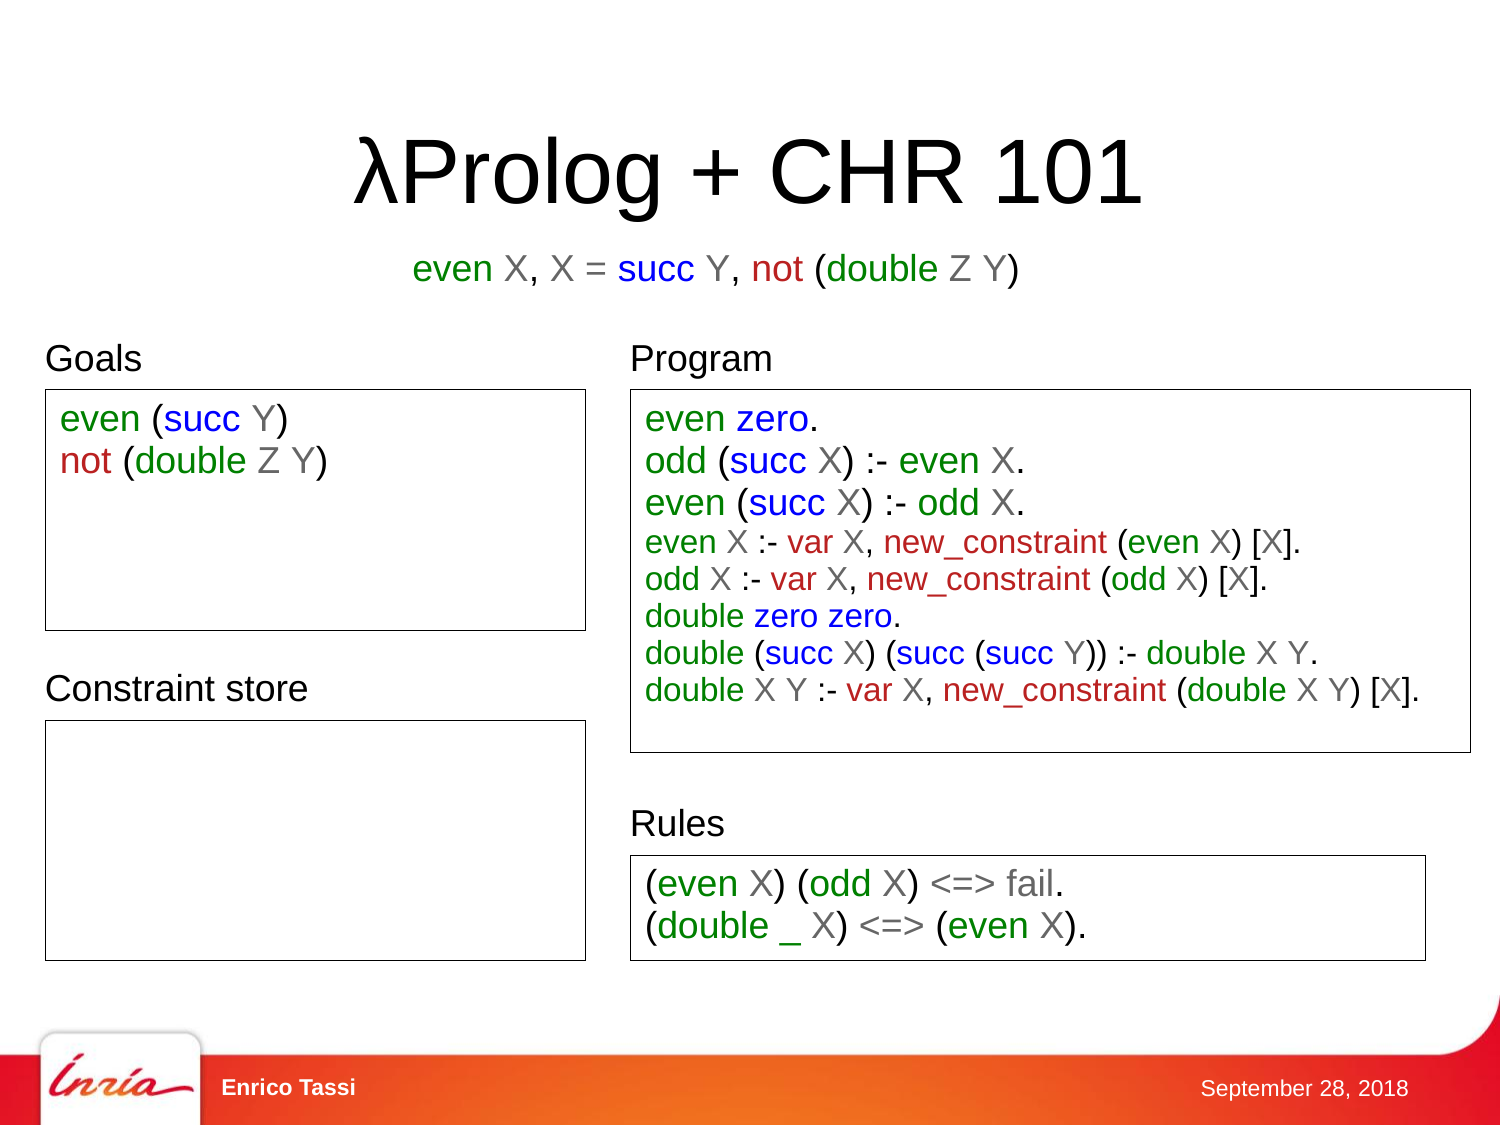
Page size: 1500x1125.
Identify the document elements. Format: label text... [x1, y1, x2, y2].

text_box Rules [615, 795, 789, 852]
title λProlog + CHR 101 [131, 77, 1369, 266]
picture [0, 947, 1500, 1125]
text_box Program [615, 329, 789, 387]
text_box even zero. odd (succ X) :- even X. even (succ X) :- odd X. even X :- var X, new_constraint (even X) [X]. odd X :- var X, new_constraint (odd X) [X]. double zero zero. double (succ X) (succ (succ Y)) :- double X Y. double X Y :- var X, new_constraint (double X Y) [X]. [630, 389, 1471, 753]
text_box Goals [30, 329, 158, 387]
text_box Constraint store [30, 660, 324, 717]
text_box (even X) (odd X) <=> fail. (double _ X) <=> (even X). [630, 855, 1426, 961]
text_box even (succ Y) not (double Z Y) [45, 389, 586, 631]
text_box [45, 720, 586, 961]
text_box even X, X = succ Y, not (double Z Y) [397, 239, 1103, 300]
